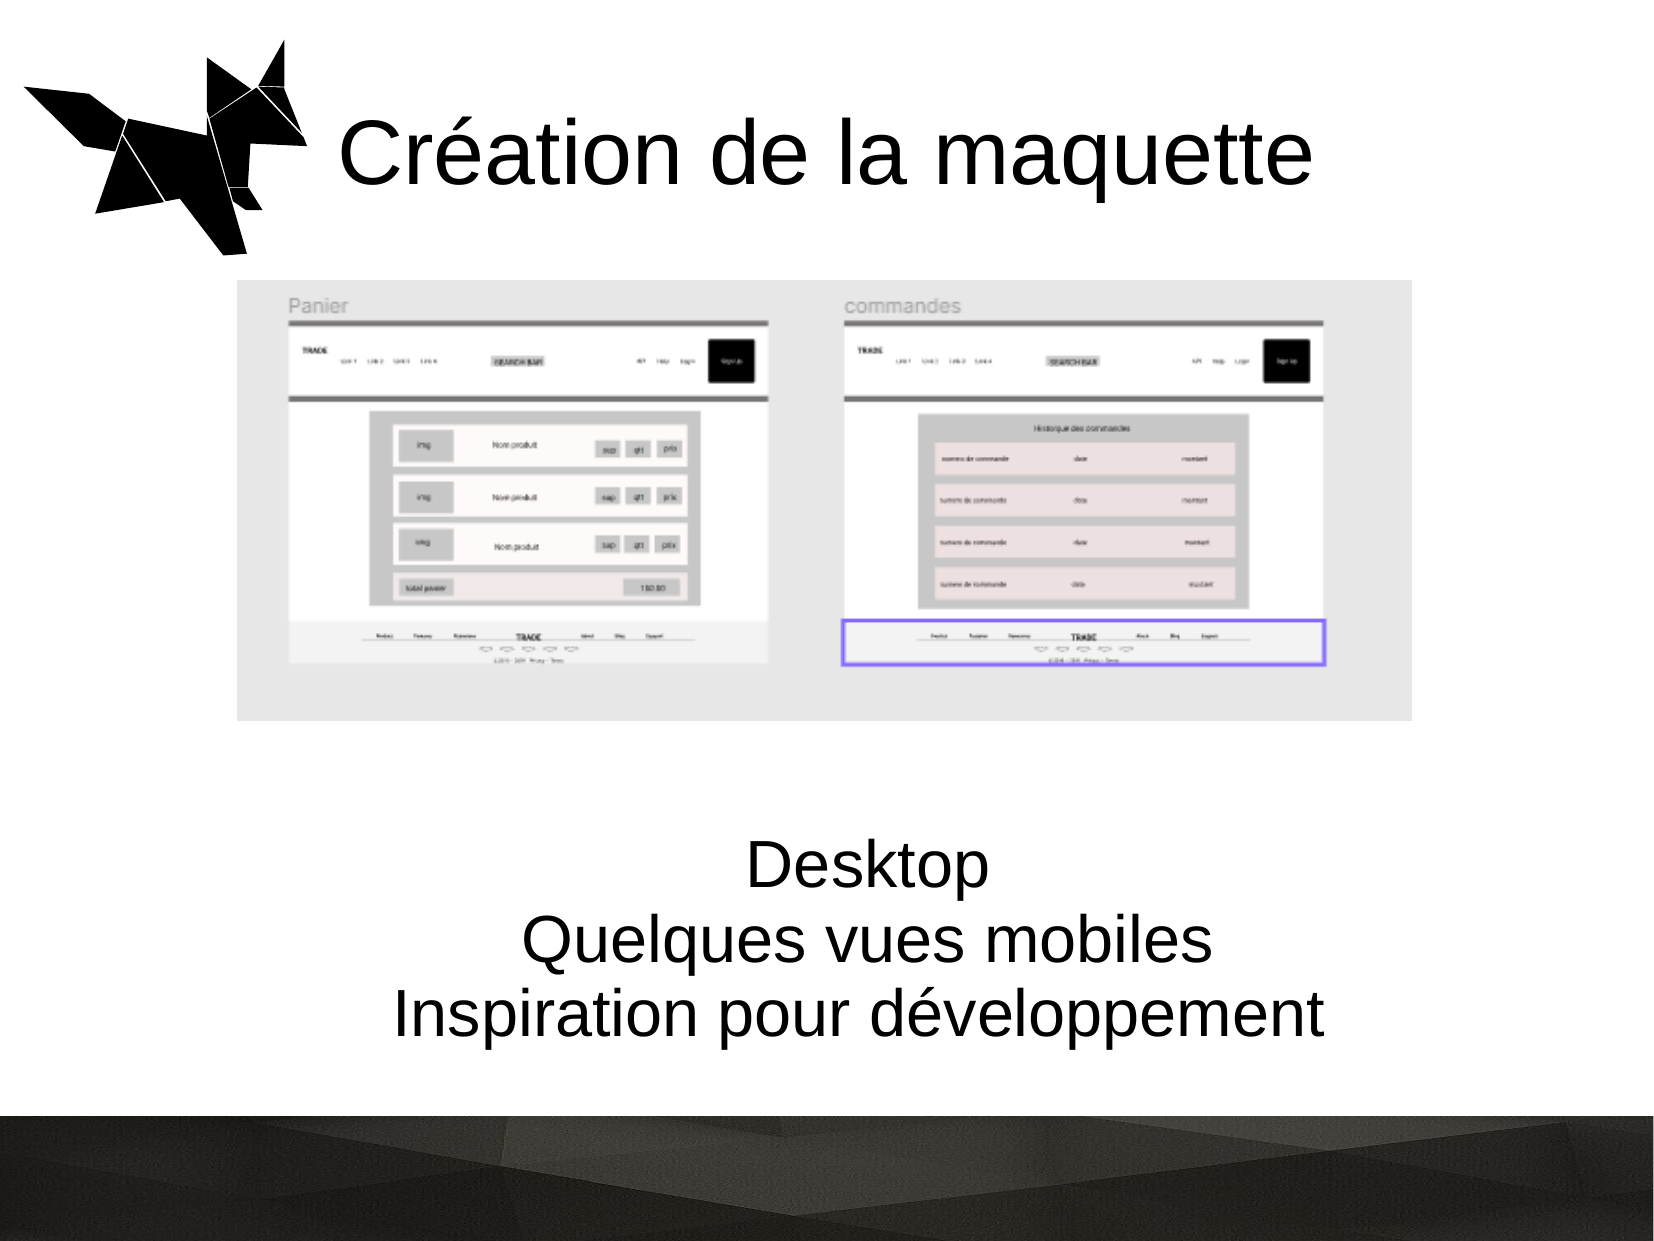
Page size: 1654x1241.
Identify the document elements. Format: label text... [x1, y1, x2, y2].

text_box Desktop Quelques vues mobiles Inspiration pour développement [330, 826, 1406, 1052]
picture [23, 30, 1412, 721]
title Création de la maquette [308, 49, 1571, 257]
picture [0, 1116, 1654, 1241]
